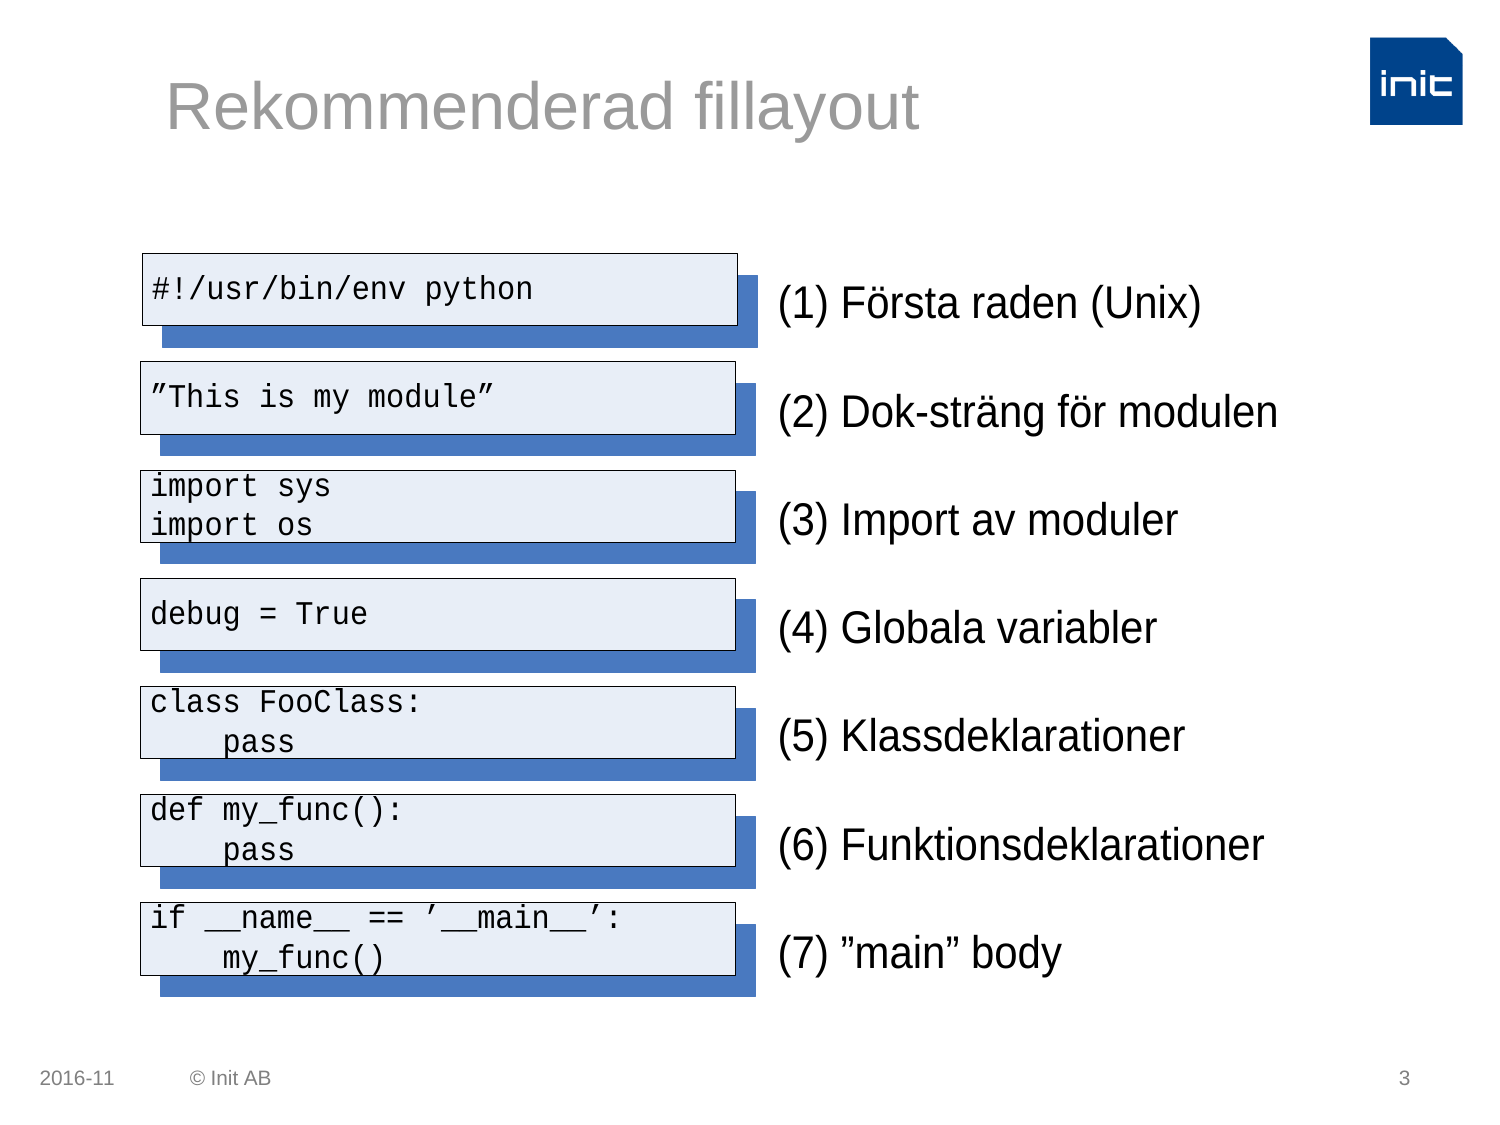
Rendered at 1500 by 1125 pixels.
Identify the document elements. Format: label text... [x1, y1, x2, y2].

text_box © Init AB [174, 1037, 1326, 1098]
picture [1370, 37, 1463, 125]
text_box 2016-11 [24, 1037, 151, 1098]
text_box Rekommenderad fillayout [150, 0, 1351, 151]
chart [137, 249, 1388, 1000]
text_box <nummer> [1350, 1037, 1426, 1098]
